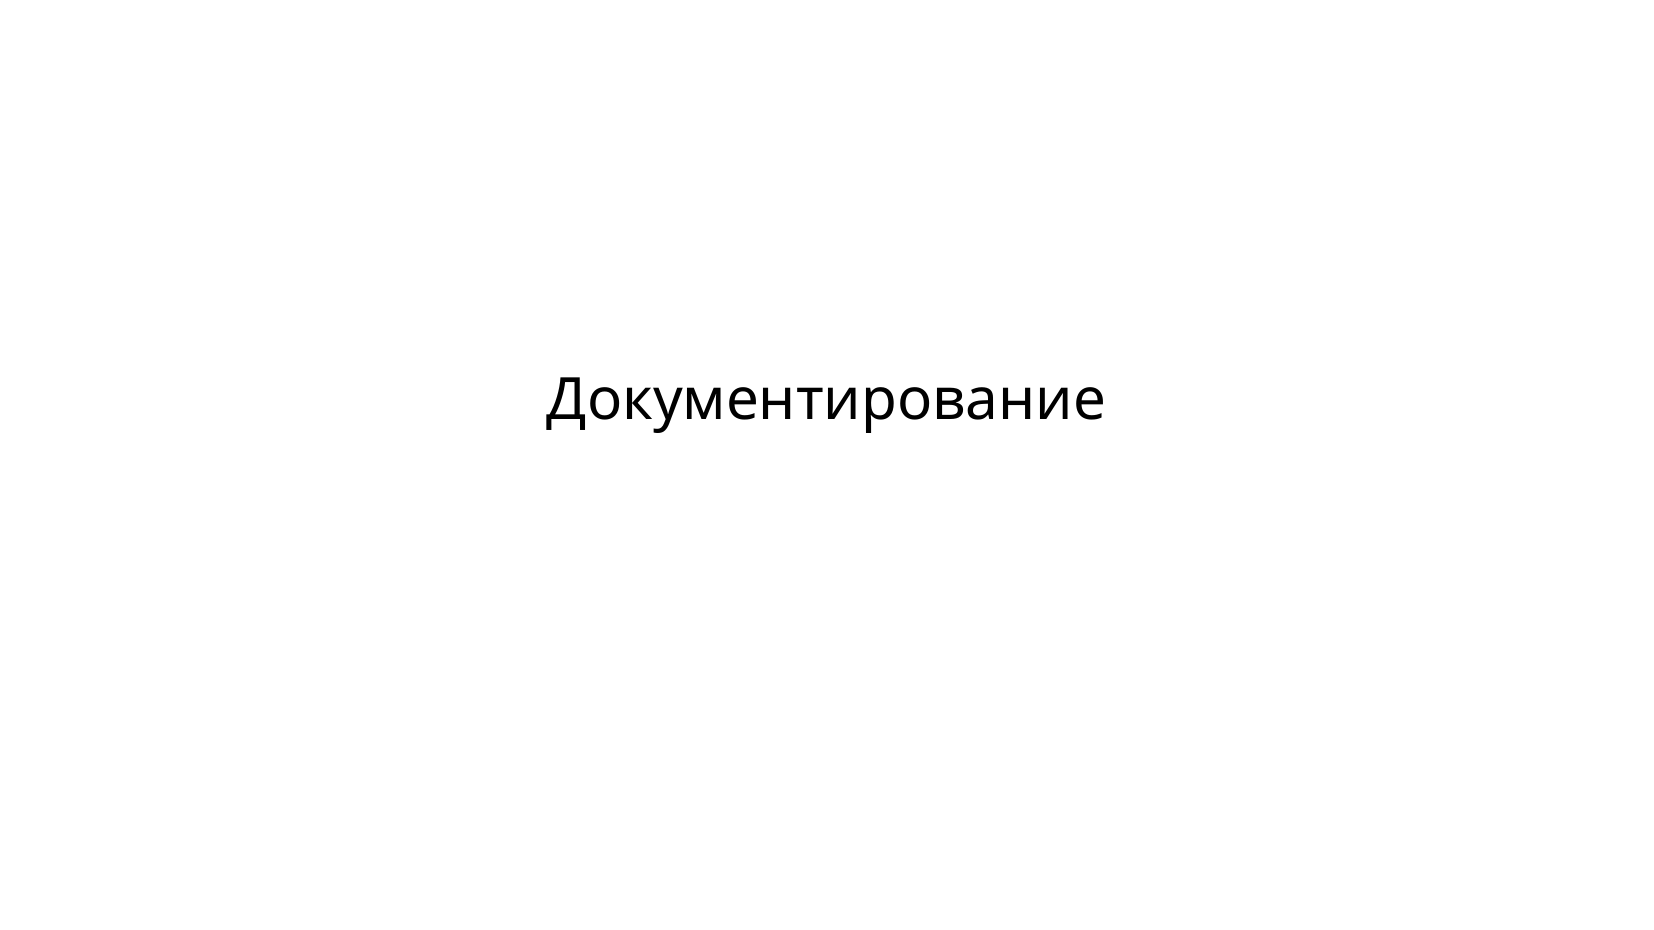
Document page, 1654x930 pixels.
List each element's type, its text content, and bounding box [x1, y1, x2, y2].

text_box Документирование [82, 37, 1571, 757]
